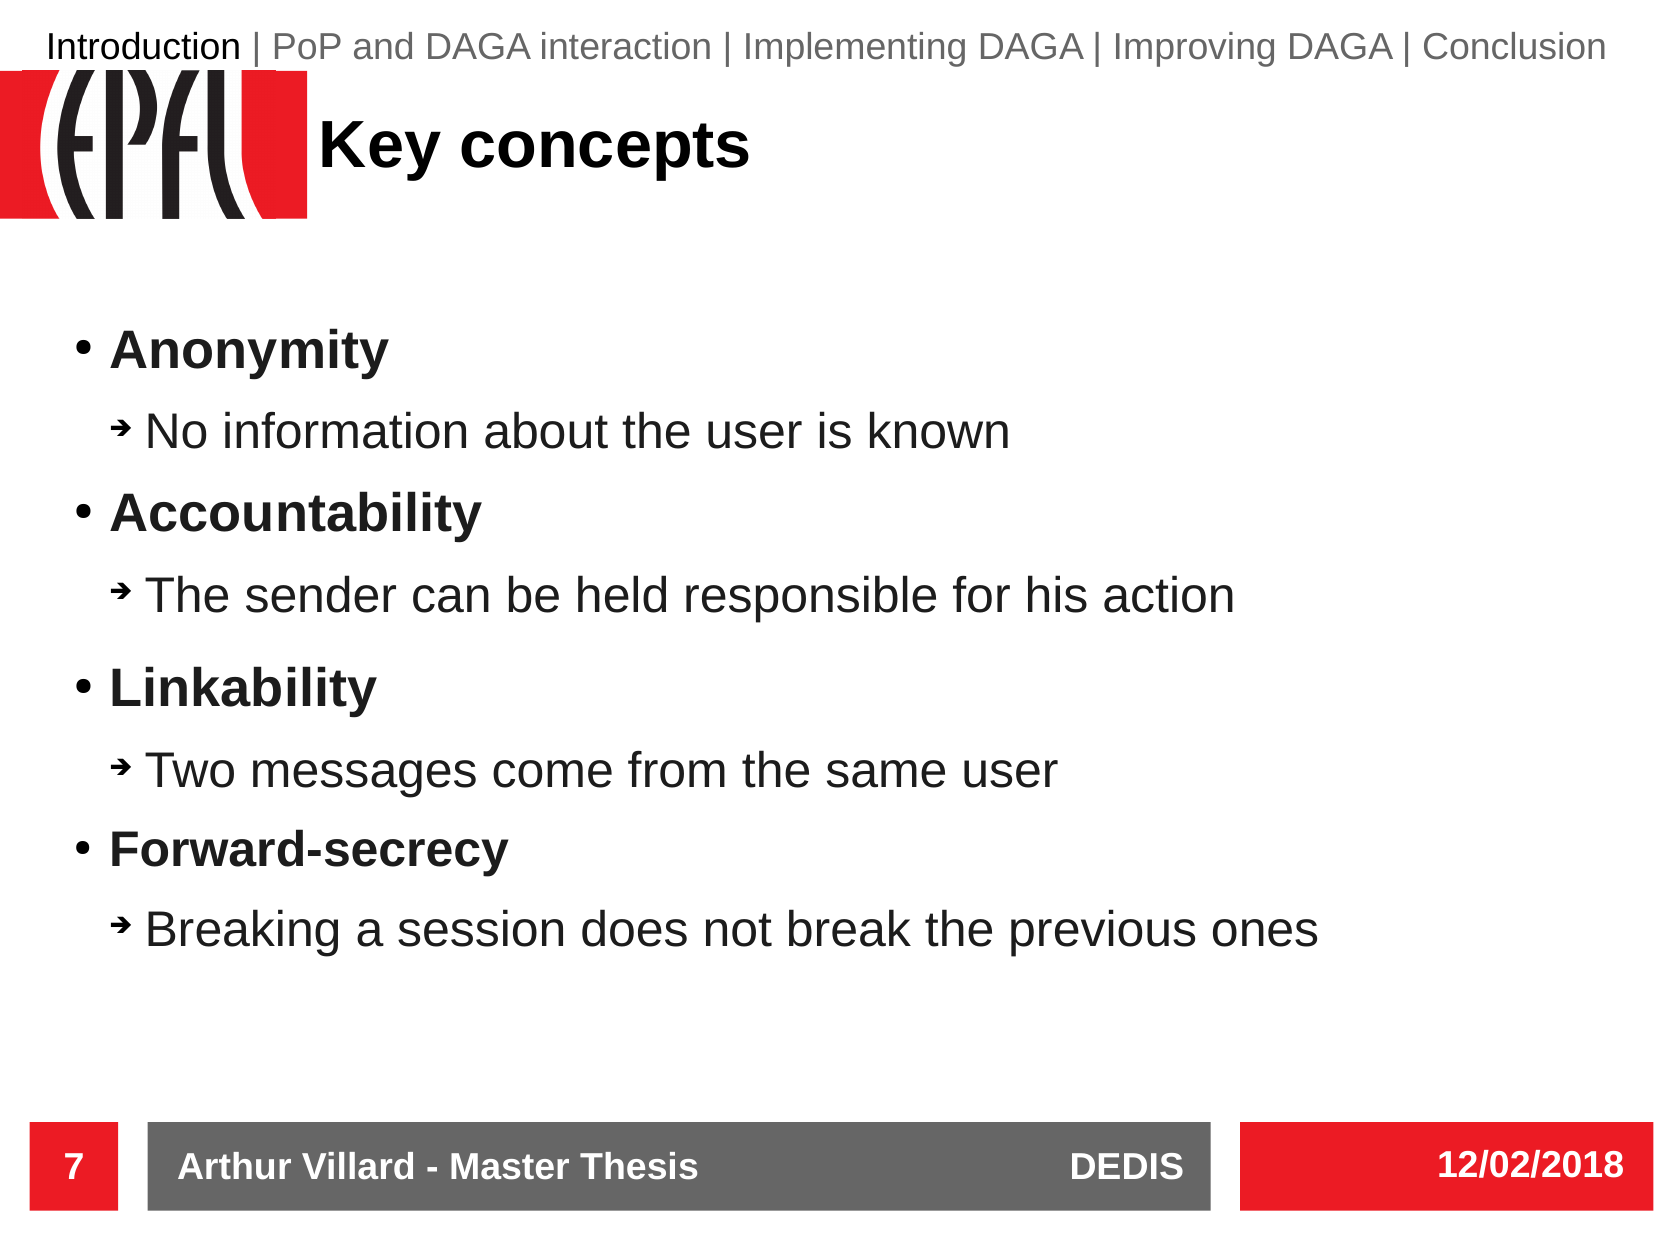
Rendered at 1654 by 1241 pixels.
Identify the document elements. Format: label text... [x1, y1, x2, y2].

title Key concepts [318, 77, 1565, 219]
text_box Introduction | PoP and DAGA interaction | Implementing DAGA | Improving DAGA | Conclusion [0, 15, 1654, 77]
picture [22, 77, 276, 219]
list Anonymity No information about the user is known Accountability The sender can be held responsible for his action Linkability Two messages come from the same user Forward-secrecy Breaking a session does not break the previous ones [73, 227, 1580, 1049]
